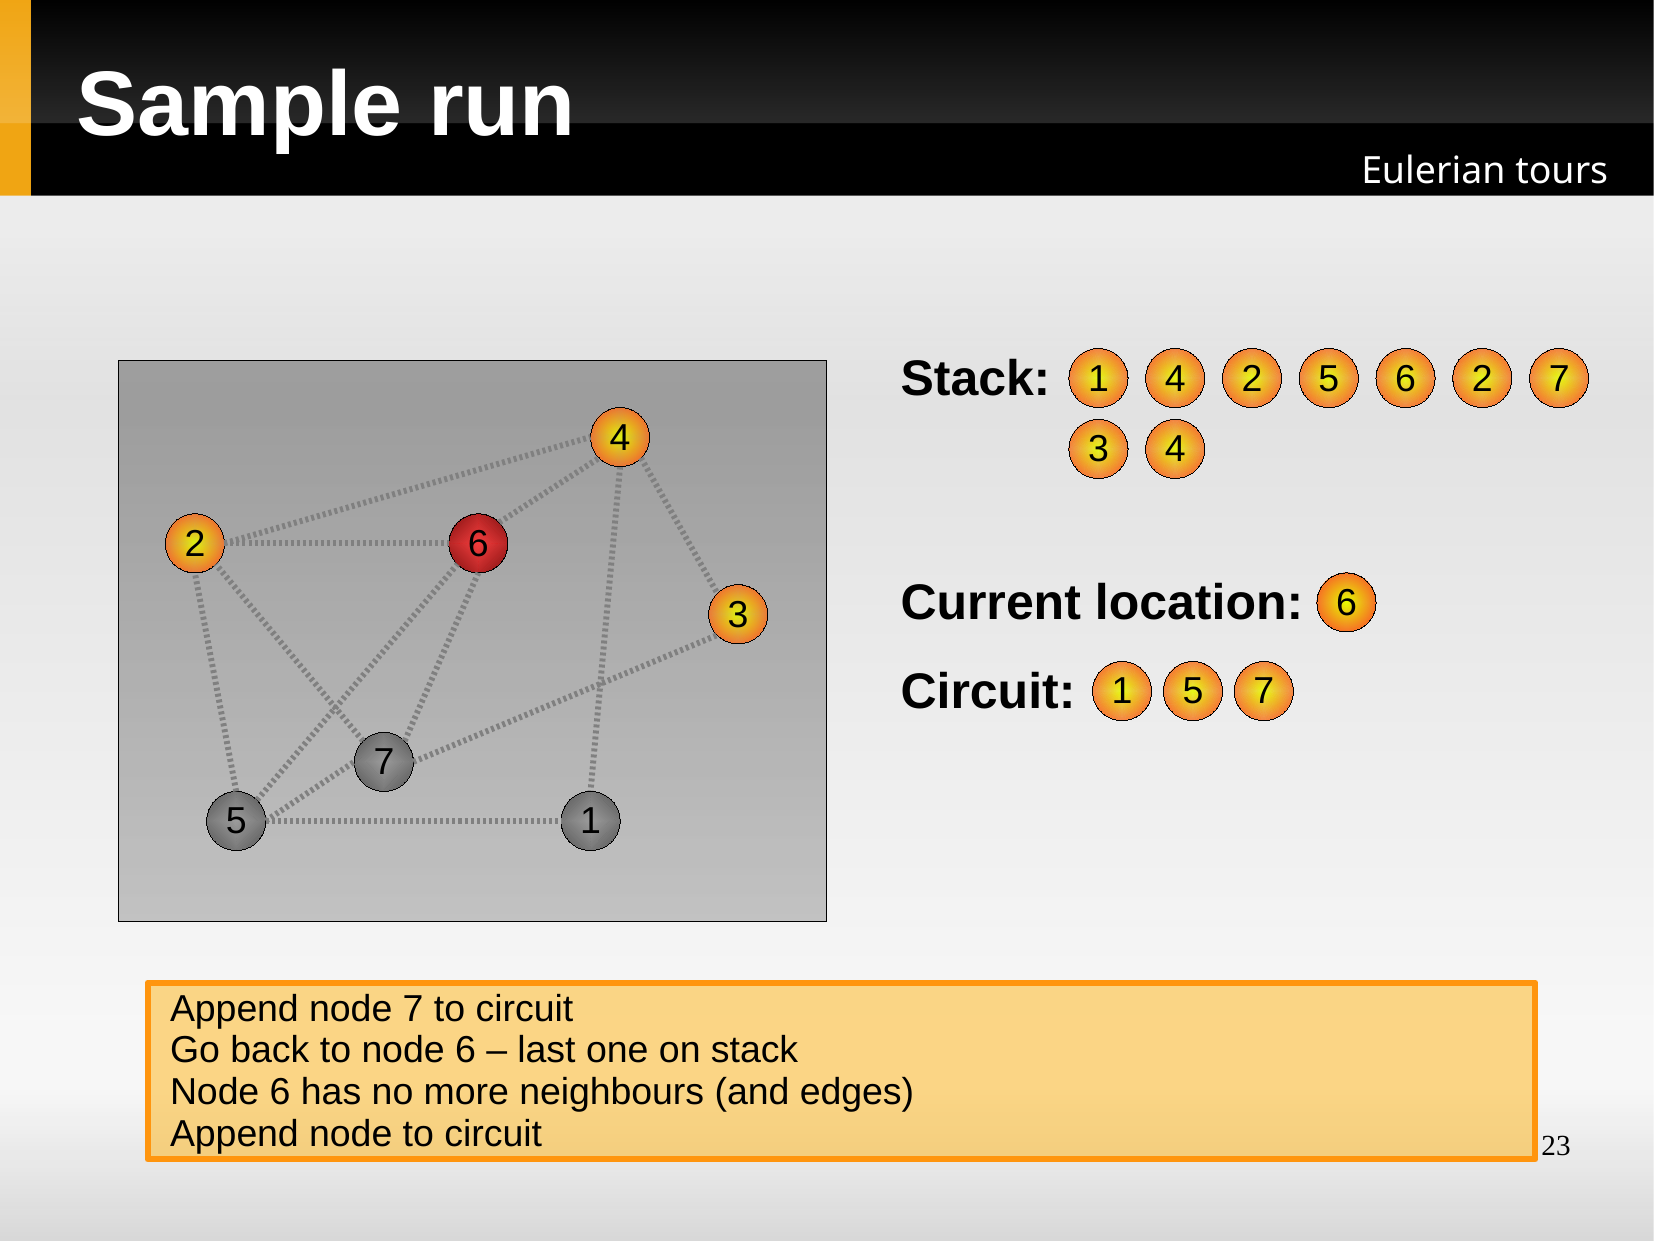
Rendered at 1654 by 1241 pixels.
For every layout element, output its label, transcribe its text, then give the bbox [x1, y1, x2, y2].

text_box Stack: [885, 342, 1123, 414]
text_box 5 [206, 791, 266, 851]
text_box 1 [561, 791, 621, 851]
text_box 2 [1222, 348, 1282, 408]
text_box 6 [1375, 348, 1436, 408]
text_box 4 [590, 407, 650, 467]
text_box 4 [1145, 419, 1205, 479]
text_box 7 [1234, 661, 1294, 721]
text_box 3 [708, 584, 768, 644]
picture [0, 0, 1654, 1241]
text_box Current location: [885, 567, 1359, 638]
text_box 3 [1068, 419, 1129, 479]
text_box 1 [1068, 348, 1129, 408]
text_box Circuit: [885, 655, 1093, 727]
text_box 7 [354, 732, 414, 792]
text_box 7 [1529, 348, 1589, 408]
text_box 6 [448, 513, 508, 573]
text_box 2 [165, 513, 225, 573]
title Sample run [76, 0, 1565, 208]
text_box Append node 7 to circuit Go back to node 6 – last one on stack Node 6 has no more neighbours (and edges) Append node to circuit [147, 982, 1536, 1160]
text_box [118, 360, 827, 922]
text_box 2 [1452, 348, 1512, 408]
text_box 1 [1092, 661, 1152, 721]
text_box 4 [1145, 348, 1205, 408]
text_box 5 [1163, 661, 1223, 721]
text_box 5 [1299, 348, 1359, 408]
text_box 6 [1316, 572, 1377, 632]
